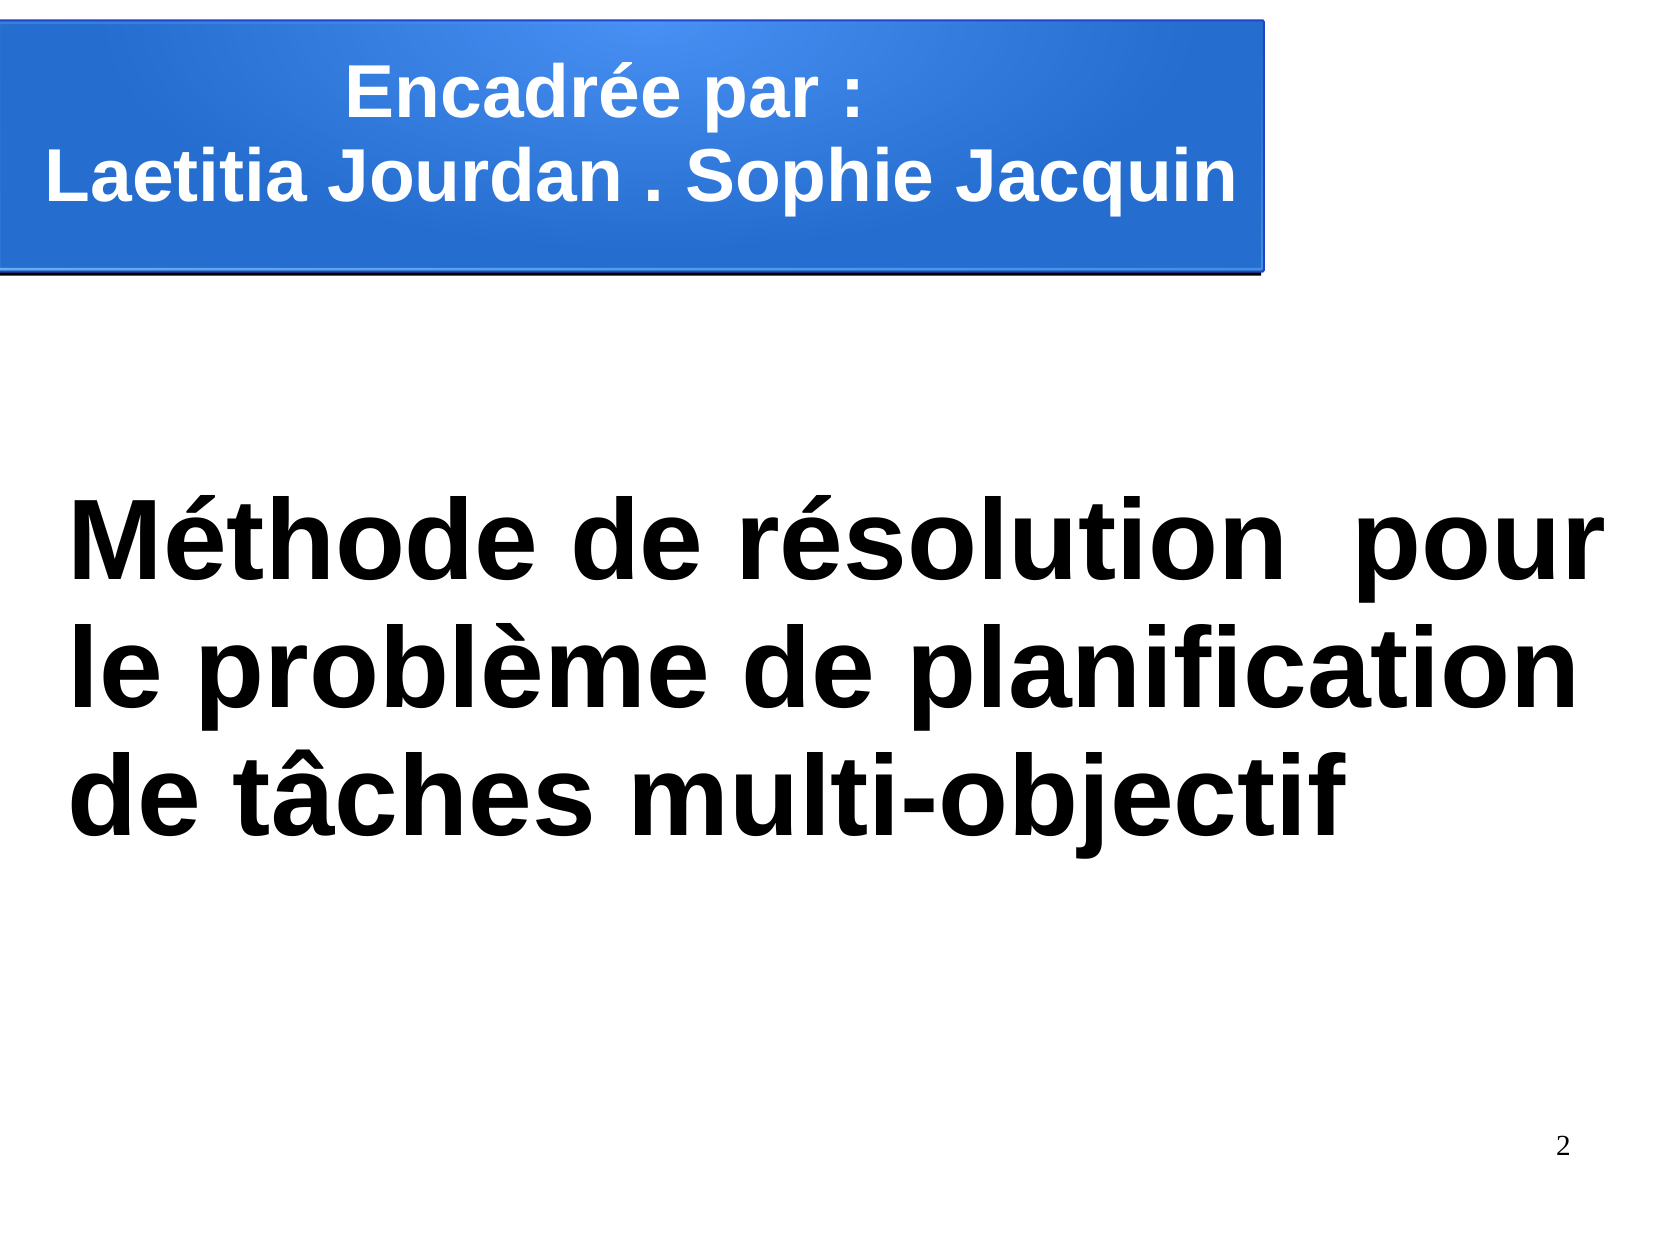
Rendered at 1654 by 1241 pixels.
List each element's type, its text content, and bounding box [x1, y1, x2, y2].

text_box Encadrée par : Laetitia Jourdan . Sophie Jacquin [30, 42, 1411, 226]
title Méthode de résolution pour le problème de planification de tâches multi-objectif [67, 420, 1621, 916]
